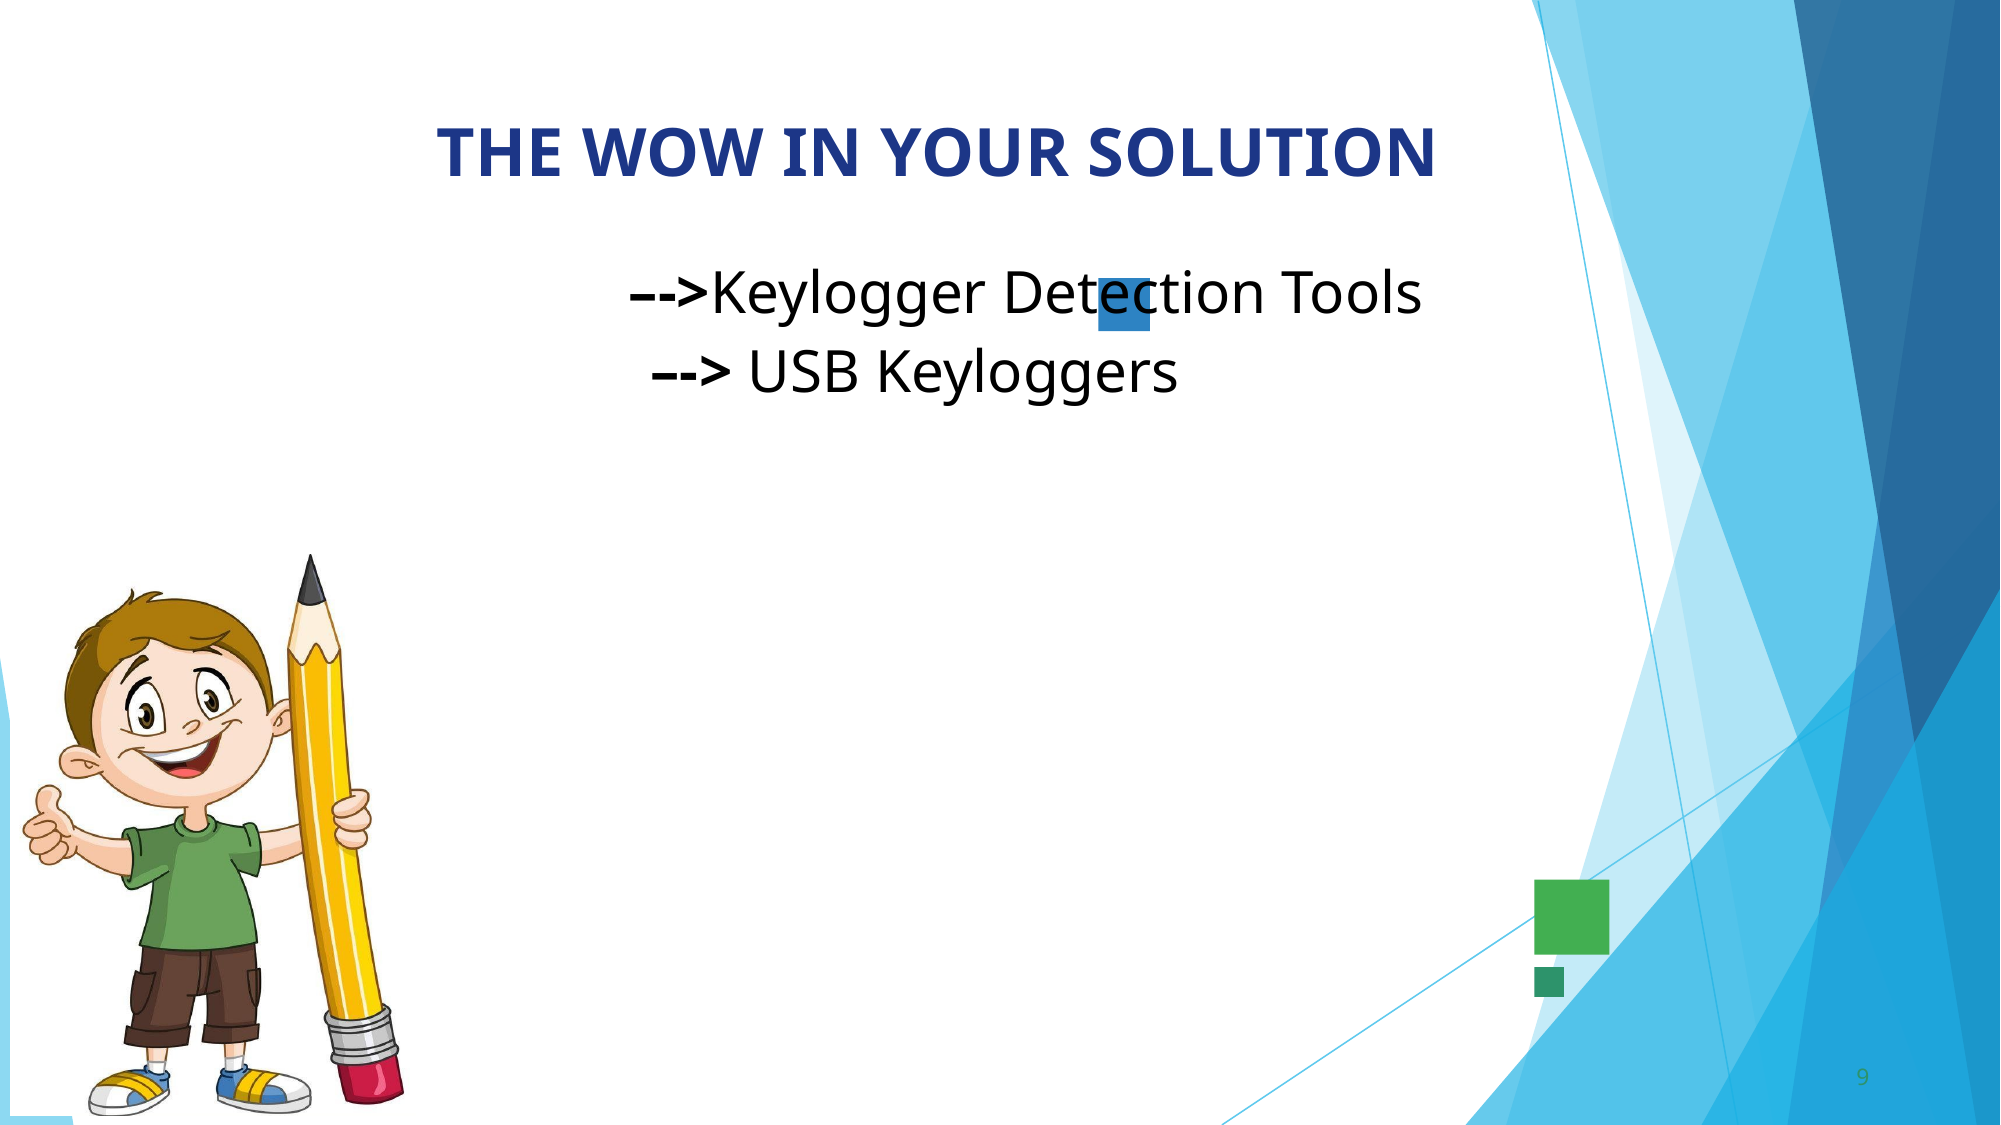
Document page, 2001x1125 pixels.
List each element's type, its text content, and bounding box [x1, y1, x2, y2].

text_box THE WOW IN YOUR SOLUTION –->Keylogger Detection Tools –-> USB Keyloggers [436, 0, 1961, 1116]
picture [10, 554, 416, 1116]
text_box <number> [1849, 1061, 1888, 1091]
